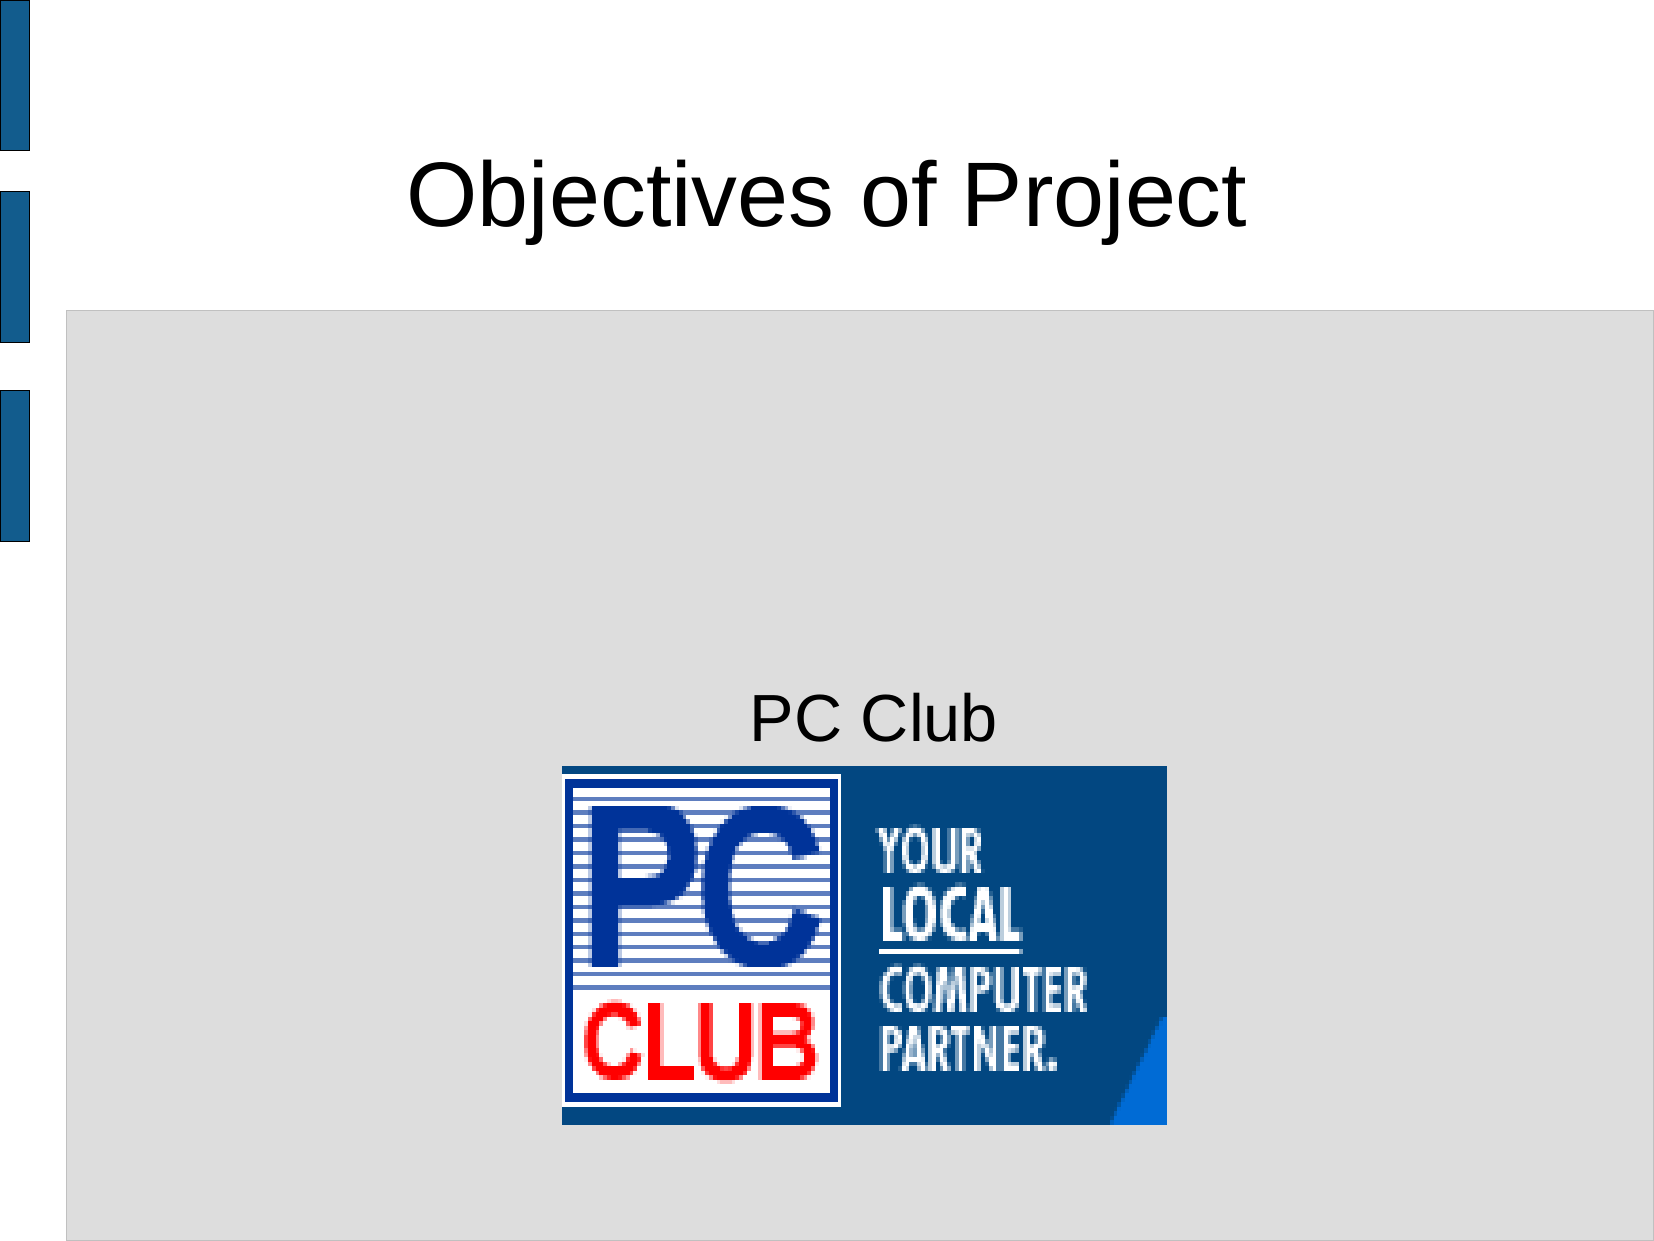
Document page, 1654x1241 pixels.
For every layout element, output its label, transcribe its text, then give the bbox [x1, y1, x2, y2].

subtitle PC Club [178, 364, 1570, 1147]
picture [562, 766, 1167, 1126]
title Objectives of Project [121, 91, 1534, 299]
